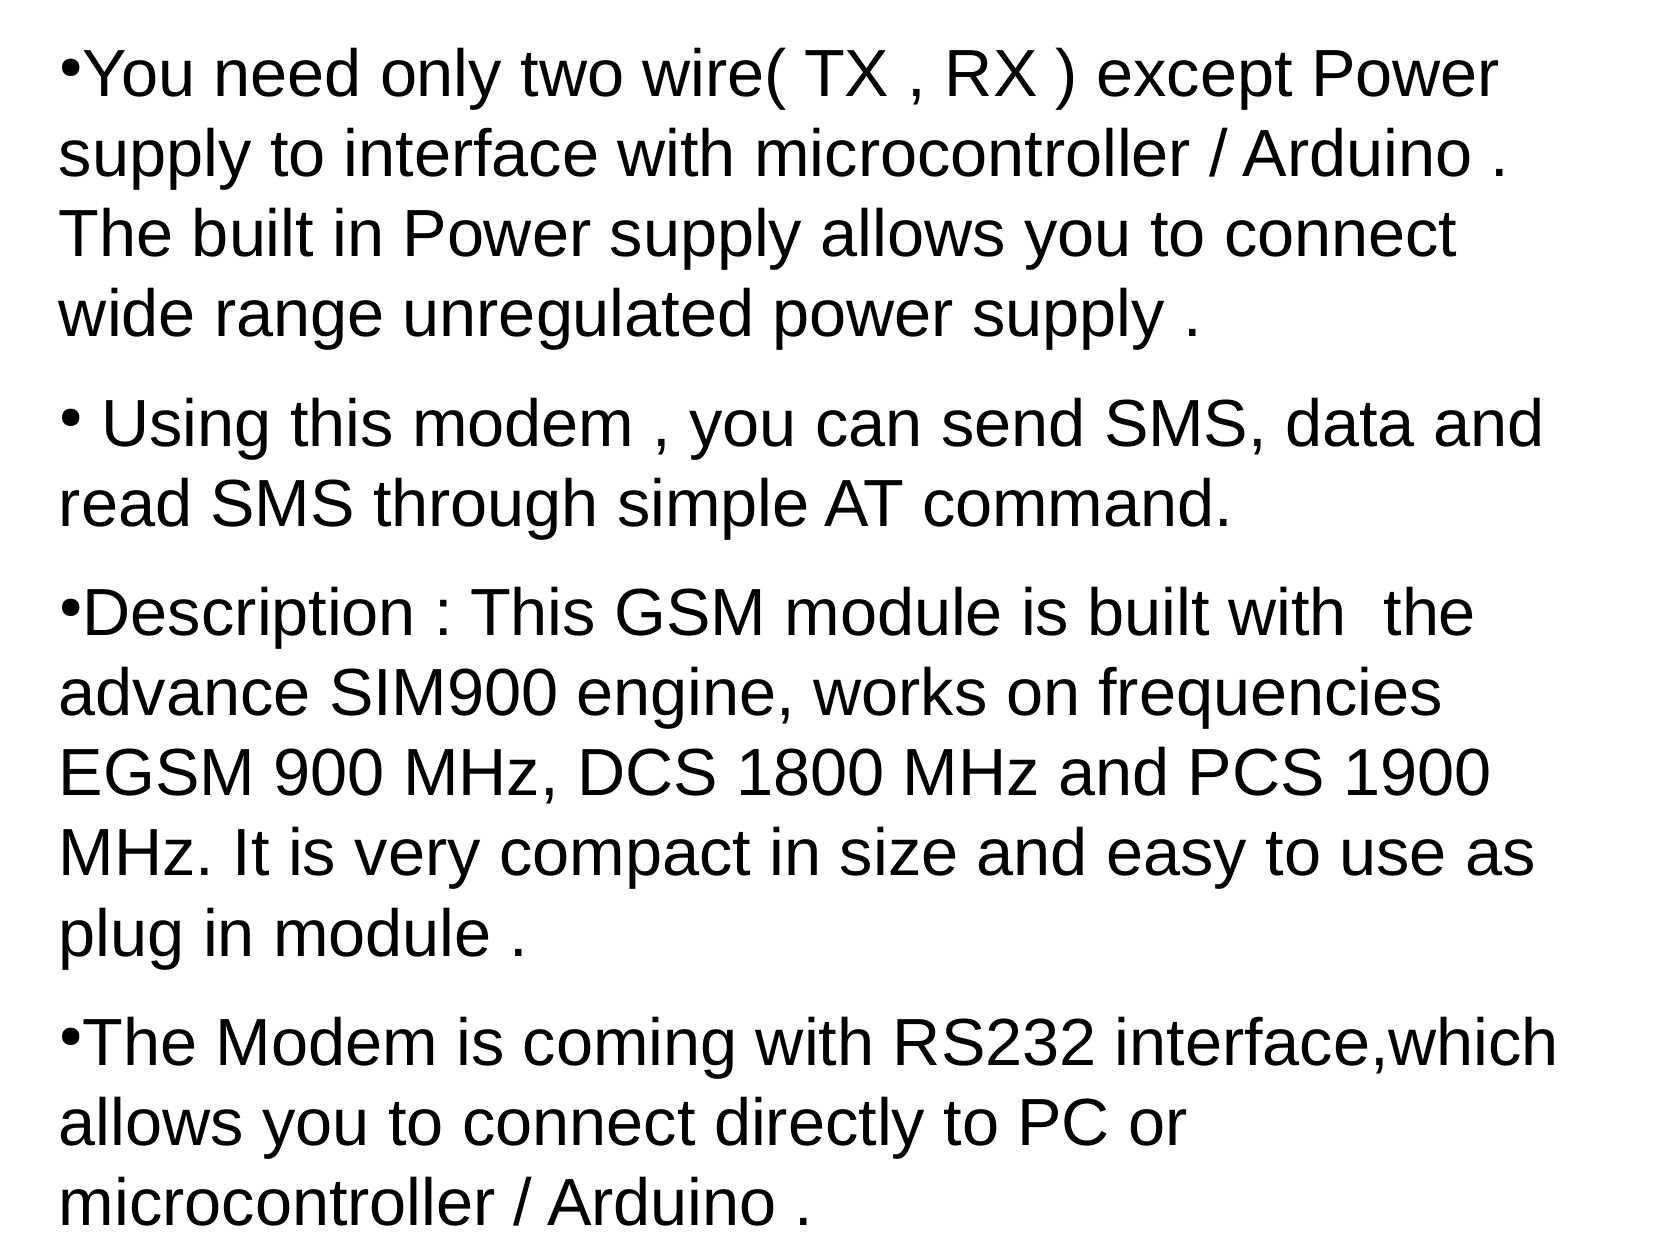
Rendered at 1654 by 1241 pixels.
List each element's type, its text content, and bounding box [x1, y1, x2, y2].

list You need only two wire( TX , RX ) except Power supply to interface with microcontroller / Arduino . The built in Power supply allows you to connect wide range unregulated power supply . Using this modem , you can send SMS, data and read SMS through simple AT command. Description : This GSM module is built with the advance SIM900 engine, works on frequencies EGSM 900 MHz, DCS 1800 MHz and PCS 1900 MHz. It is very compact in size and easy to use as plug in module . The Modem is coming with RS232 interface,which allows you to connect directly to PC or microcontroller / Arduino . [59, 29, 1571, 1241]
